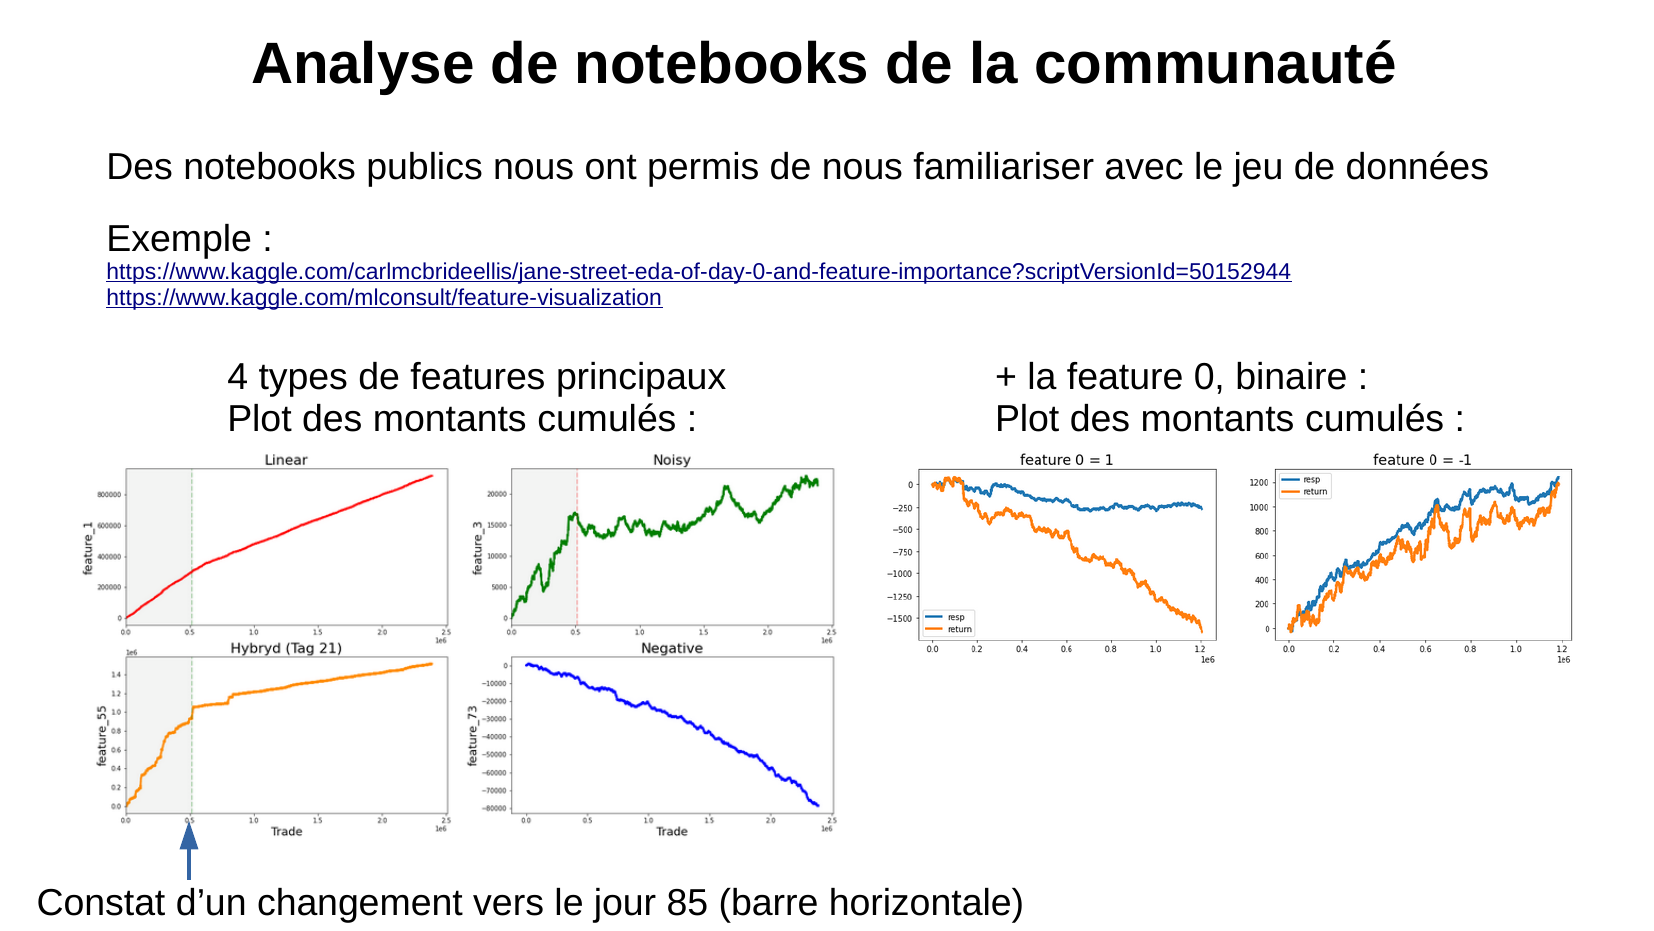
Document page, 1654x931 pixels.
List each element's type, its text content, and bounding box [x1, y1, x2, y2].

text_box + la feature 0, binaire : Plot des montants cumulés : [980, 348, 1481, 448]
text_box 4 types de features principaux Plot des montants cumulés : [212, 348, 742, 448]
picture [874, 436, 1595, 681]
text_box Analyse de notebooks de la communauté [236, 23, 1505, 104]
list Des notebooks publics nous ont permis de nous familiariser avec le jeu de données Exemple : https://www.kaggle.com/carlmcbrideellis/jane-street-eda-of-day-0-and-feature-importance?scriptVersionId=50152944 https://www.kaggle.com/mlconsult/feature-visualization [35, 145, 1524, 686]
picture [70, 430, 861, 851]
text_box Constat d’un changement vers le jour 85 (barre horizontale) [21, 874, 1040, 931]
